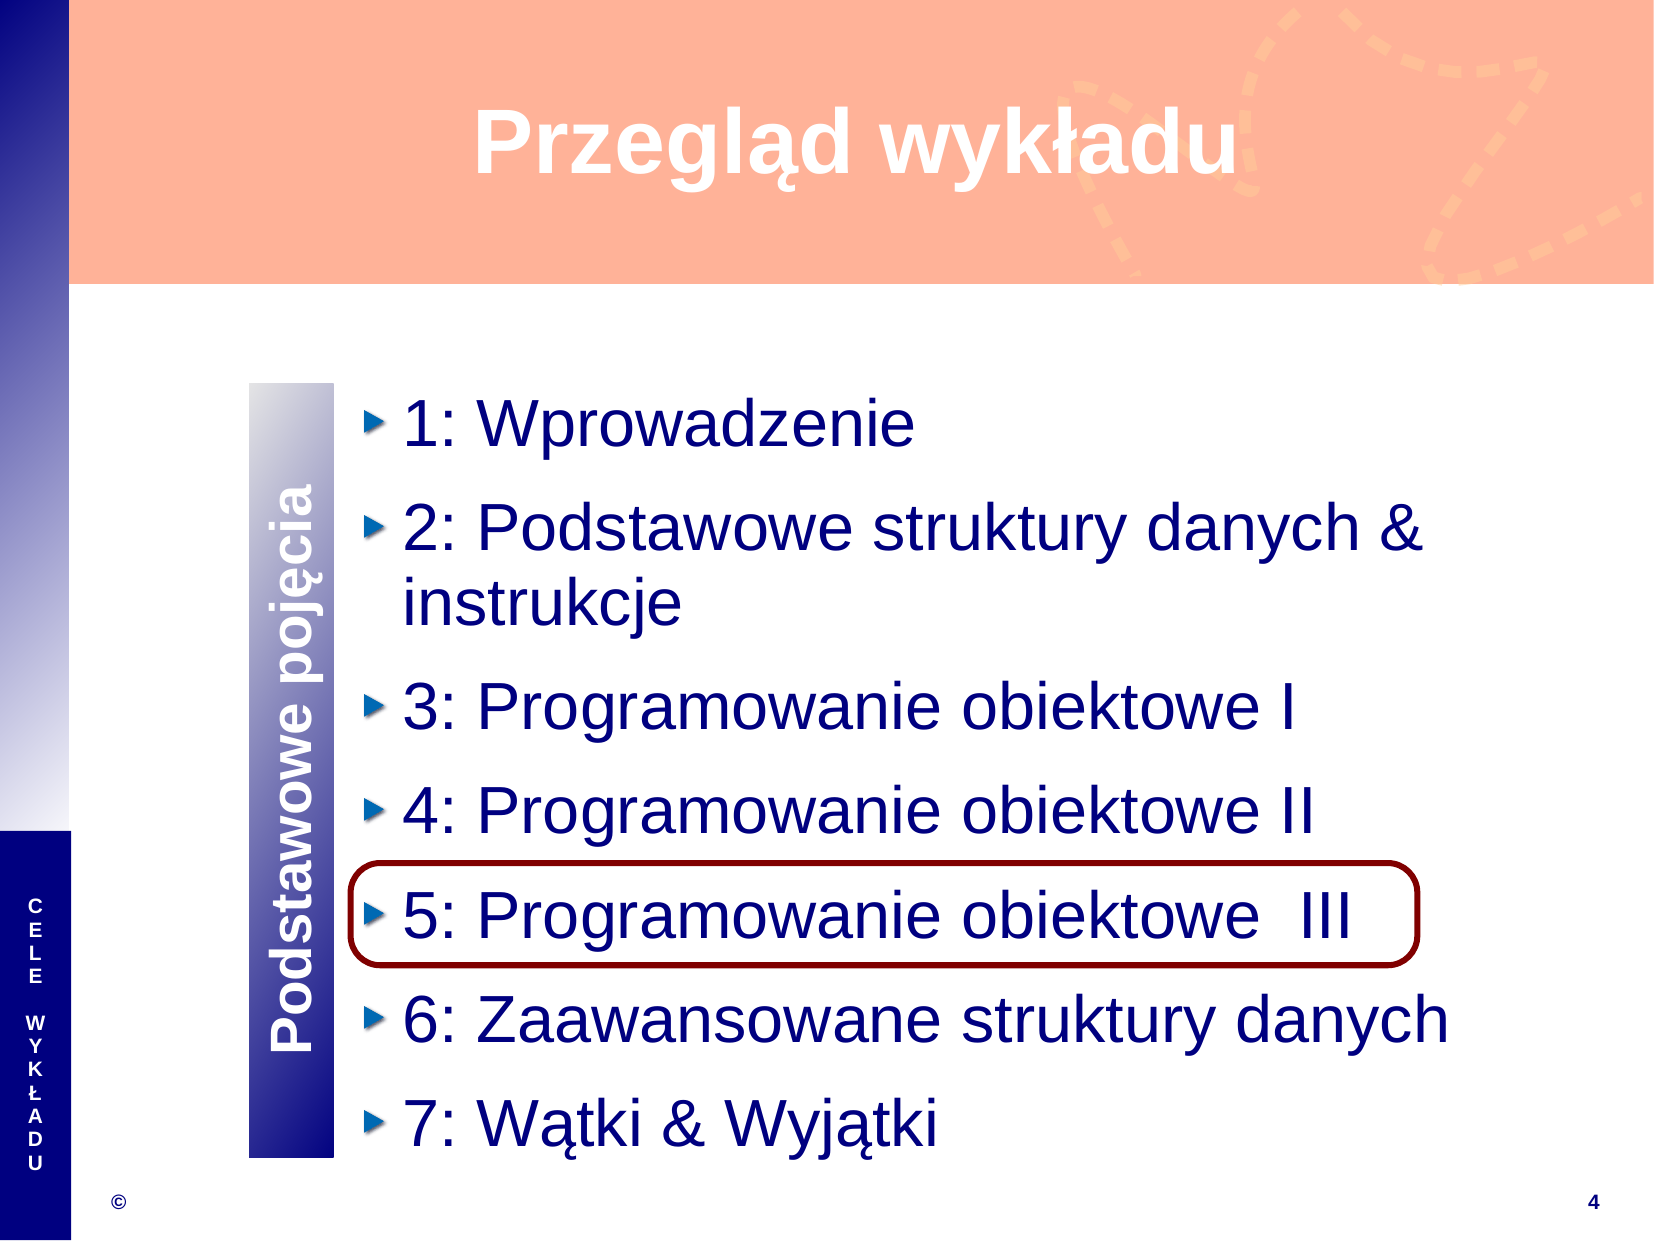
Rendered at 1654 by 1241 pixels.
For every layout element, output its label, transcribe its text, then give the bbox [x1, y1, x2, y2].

title Przegląd wykładu [97, 37, 1617, 246]
list 1: Wprowadzenie 2: Podstawowe struktury danych & instrukcje 3: Programowanie obiektowe I 4: Programowanie obiektowe II 5: Programowanie obiektowe III 6: Zaawansowane struktury danych 7: Wątki & Wyjątki [331, 386, 1556, 1185]
text_box C E L E W Y K Ł A D U [0, 829, 71, 1241]
text_box Podstawowe pojęcia [249, 383, 334, 1158]
